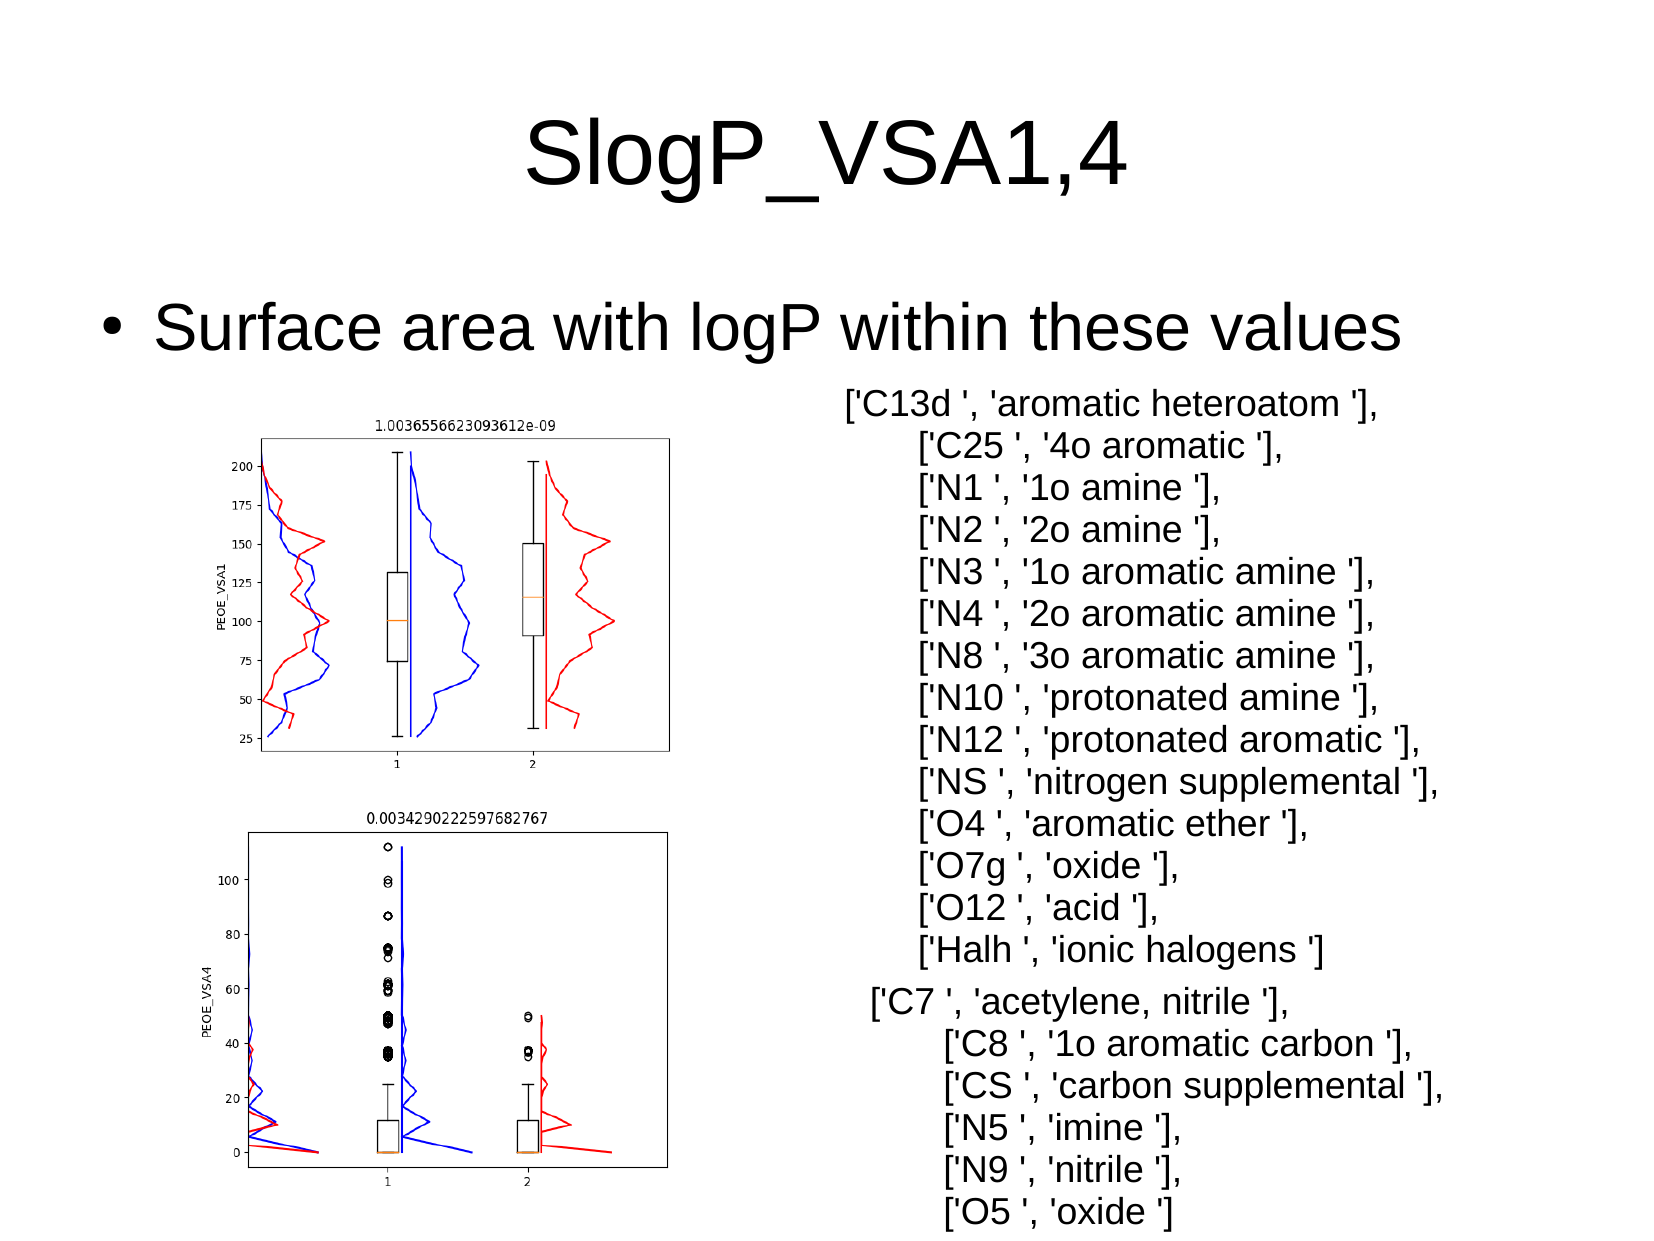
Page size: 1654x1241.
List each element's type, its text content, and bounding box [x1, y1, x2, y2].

picture [180, 389, 721, 1215]
title SlogP_VSA1,4 [82, 49, 1571, 257]
text_box ['C13d ', 'aromatic heteroatom '], ['C25 ', '4o aromatic '], ['N1 ', '1o amine '], ['N2 ', '2o amine '], ['N3 ', '1o aromatic amine '], ['N4 ', '2o aromatic amine '], ['N8 ', '3o aromatic amine '], ['N10 ', 'protonated amine '], ['N12 ', 'protonated aromatic '], ['NS ', 'nitrogen supplemental '], ['O4 ', 'aromatic ether '], ['O7g ', 'oxide '], ['O12 ', 'acid '], ['Halh ', 'ionic halogens '] [829, 375, 1486, 978]
text_box ['C7 ', 'acetylene, nitrile '], ['C8 ', '1o aromatic carbon '], ['CS ', 'carbon supplemental '], ['N5 ', 'imine '], ['N9 ', 'nitrile '], ['O5 ', 'oxide '] [855, 973, 1460, 1241]
list Surface area with logP within these values [82, 290, 1571, 1010]
